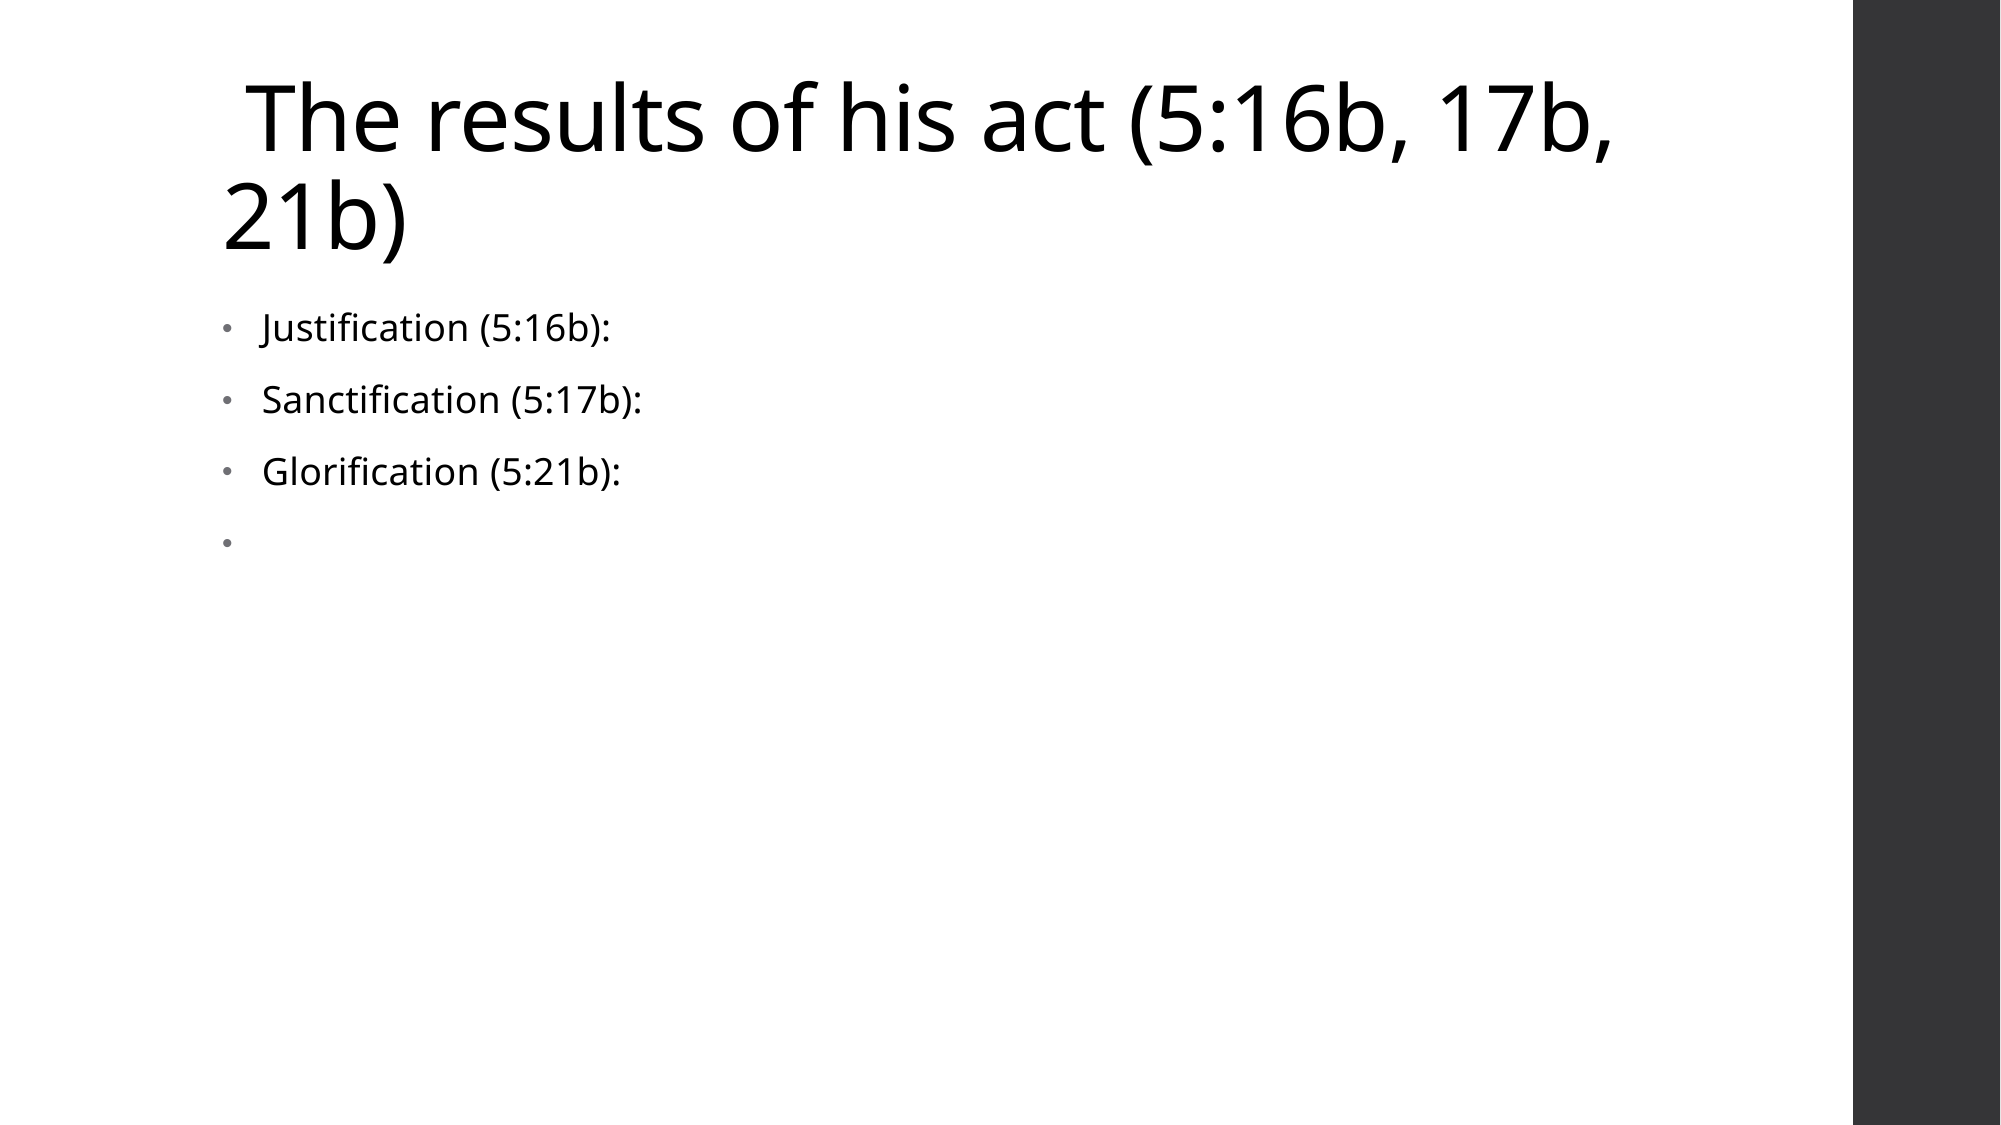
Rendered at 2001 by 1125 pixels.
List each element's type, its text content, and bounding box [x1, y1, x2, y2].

list Justification (5:16b): Sanctification (5:17b): Glorification (5:21b): [206, 299, 1617, 1014]
title The results of his act (5:16b, 17b, 21b) [206, 60, 1797, 278]
